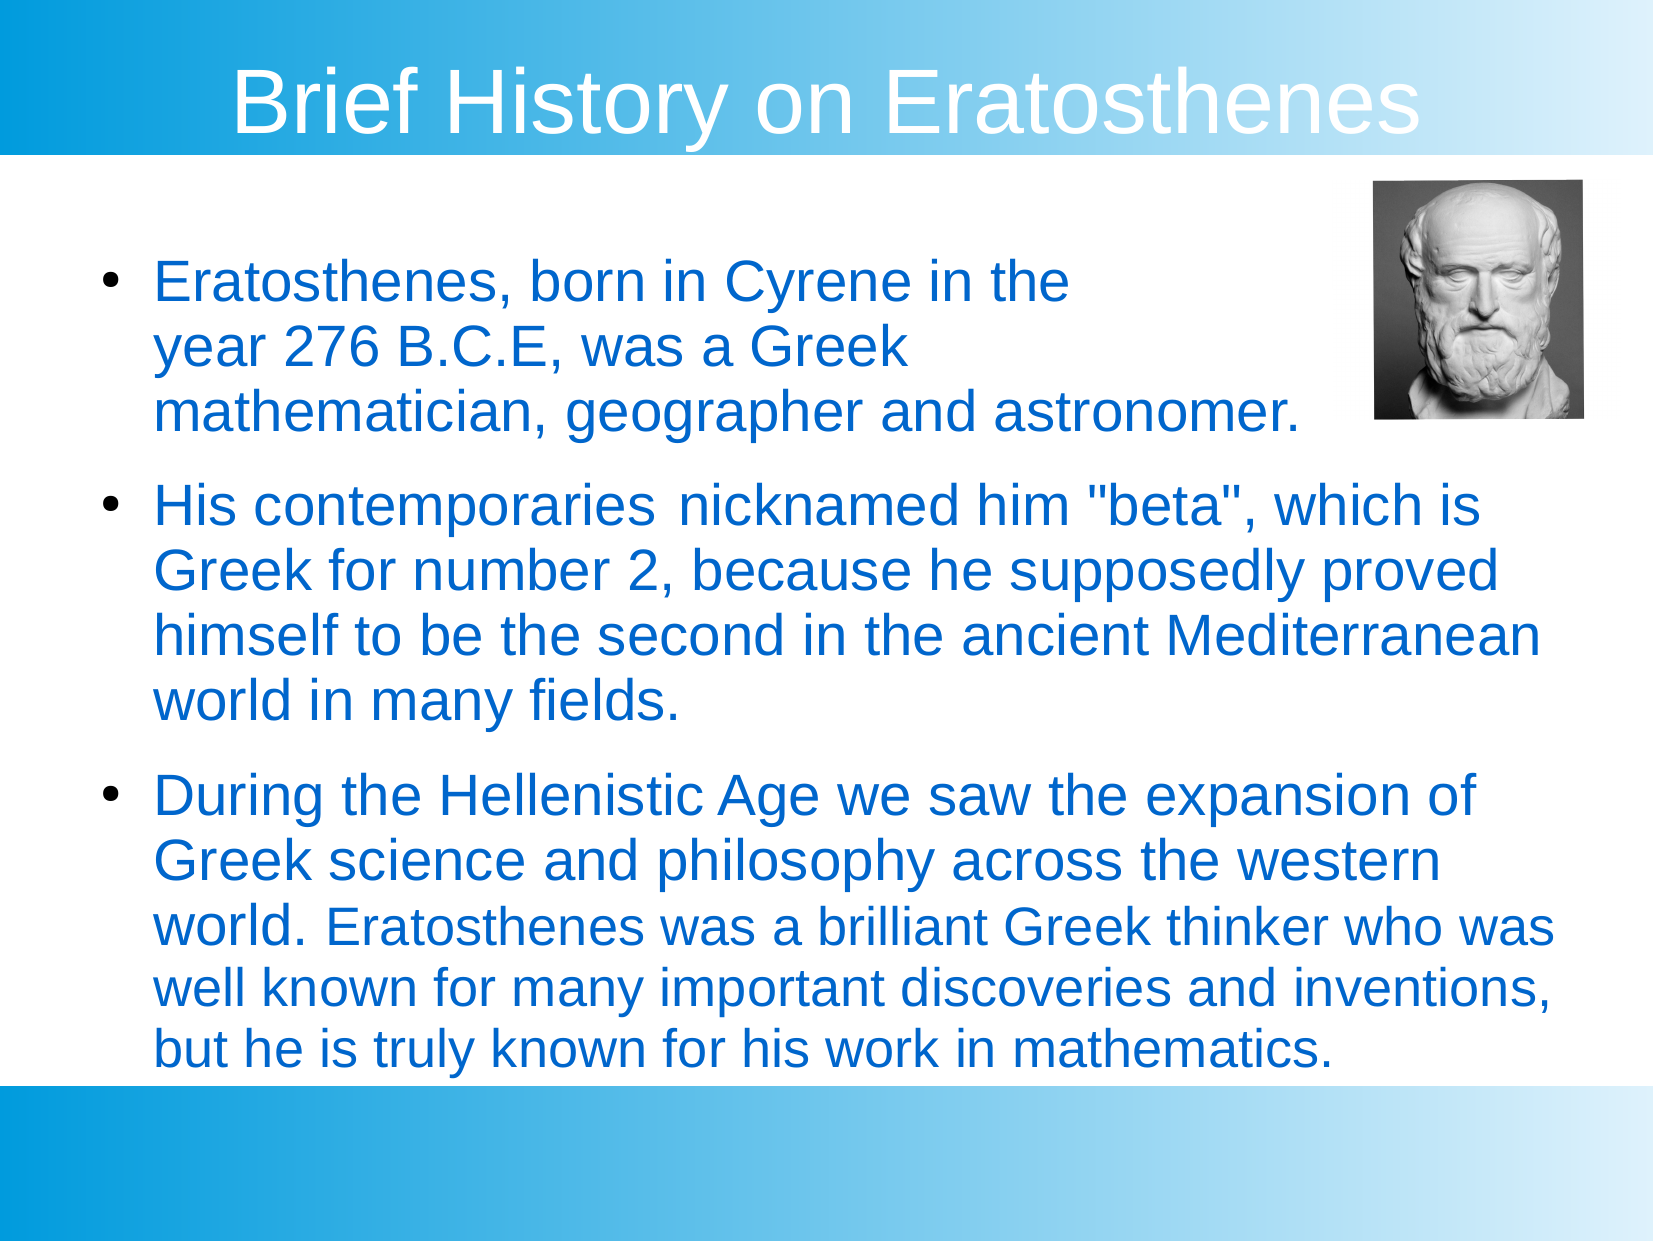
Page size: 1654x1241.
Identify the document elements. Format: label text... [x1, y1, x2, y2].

list Eratosthenes, born in Cyrene in the year 276 B.C.E, was a Greek mathematician, geographer and astronomer. His contemporaries nicknamed him "beta", which is Greek for number 2, because he supposedly proved himself to be the second in the ancient Mediterranean world in many fields. During the Hellenistic Age we saw the expansion of Greek science and philosophy across the western world. Eratosthenes was a brilliant Greek thinker who was well known for many important discoveries and inventions, but he is truly known for his work in mathematics. [82, 248, 1571, 1066]
picture [1332, 180, 1621, 421]
title Brief History on Eratosthenes [82, 49, 1571, 155]
